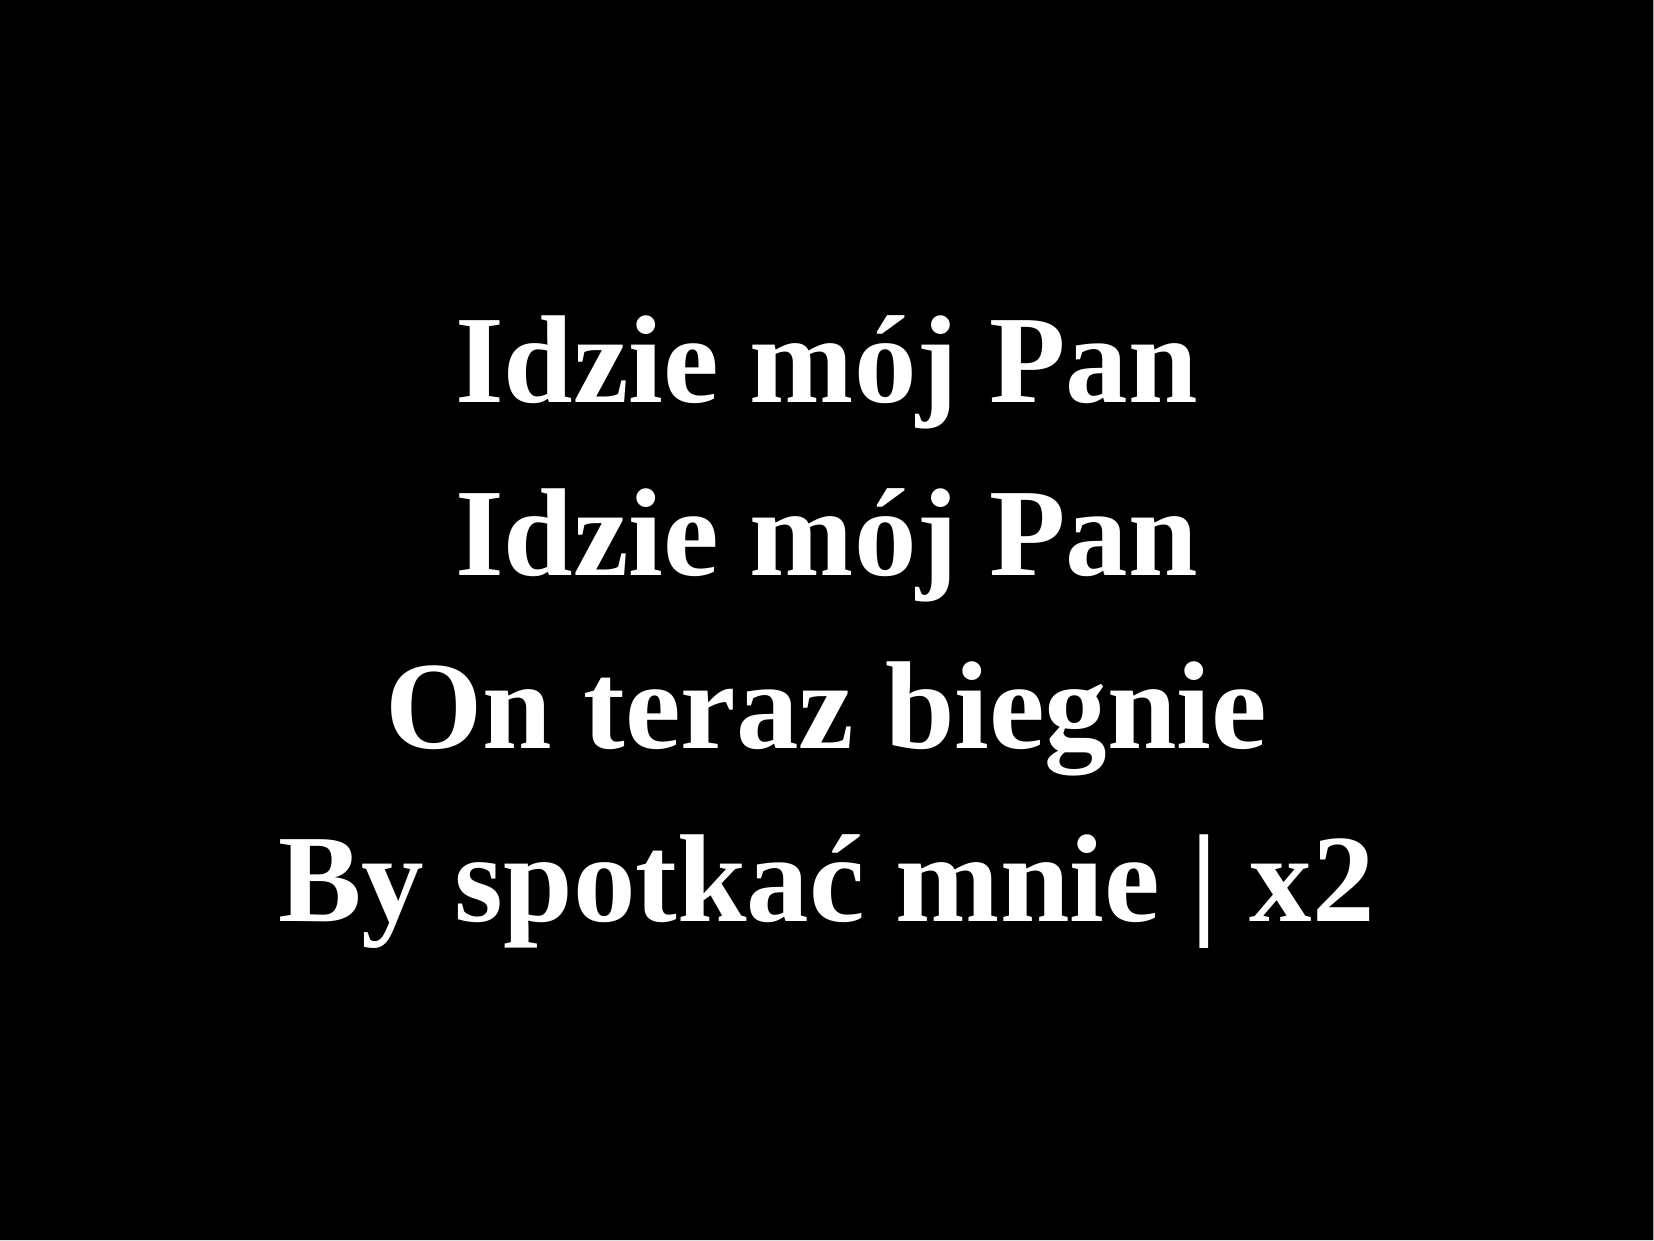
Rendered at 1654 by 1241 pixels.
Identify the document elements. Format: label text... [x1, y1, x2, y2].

title Idzie mój Pan ppp Idzie mój Pan ppp On teraz biegnie ppp By spotkać mnie | x2 [0, 0, 1654, 1241]
